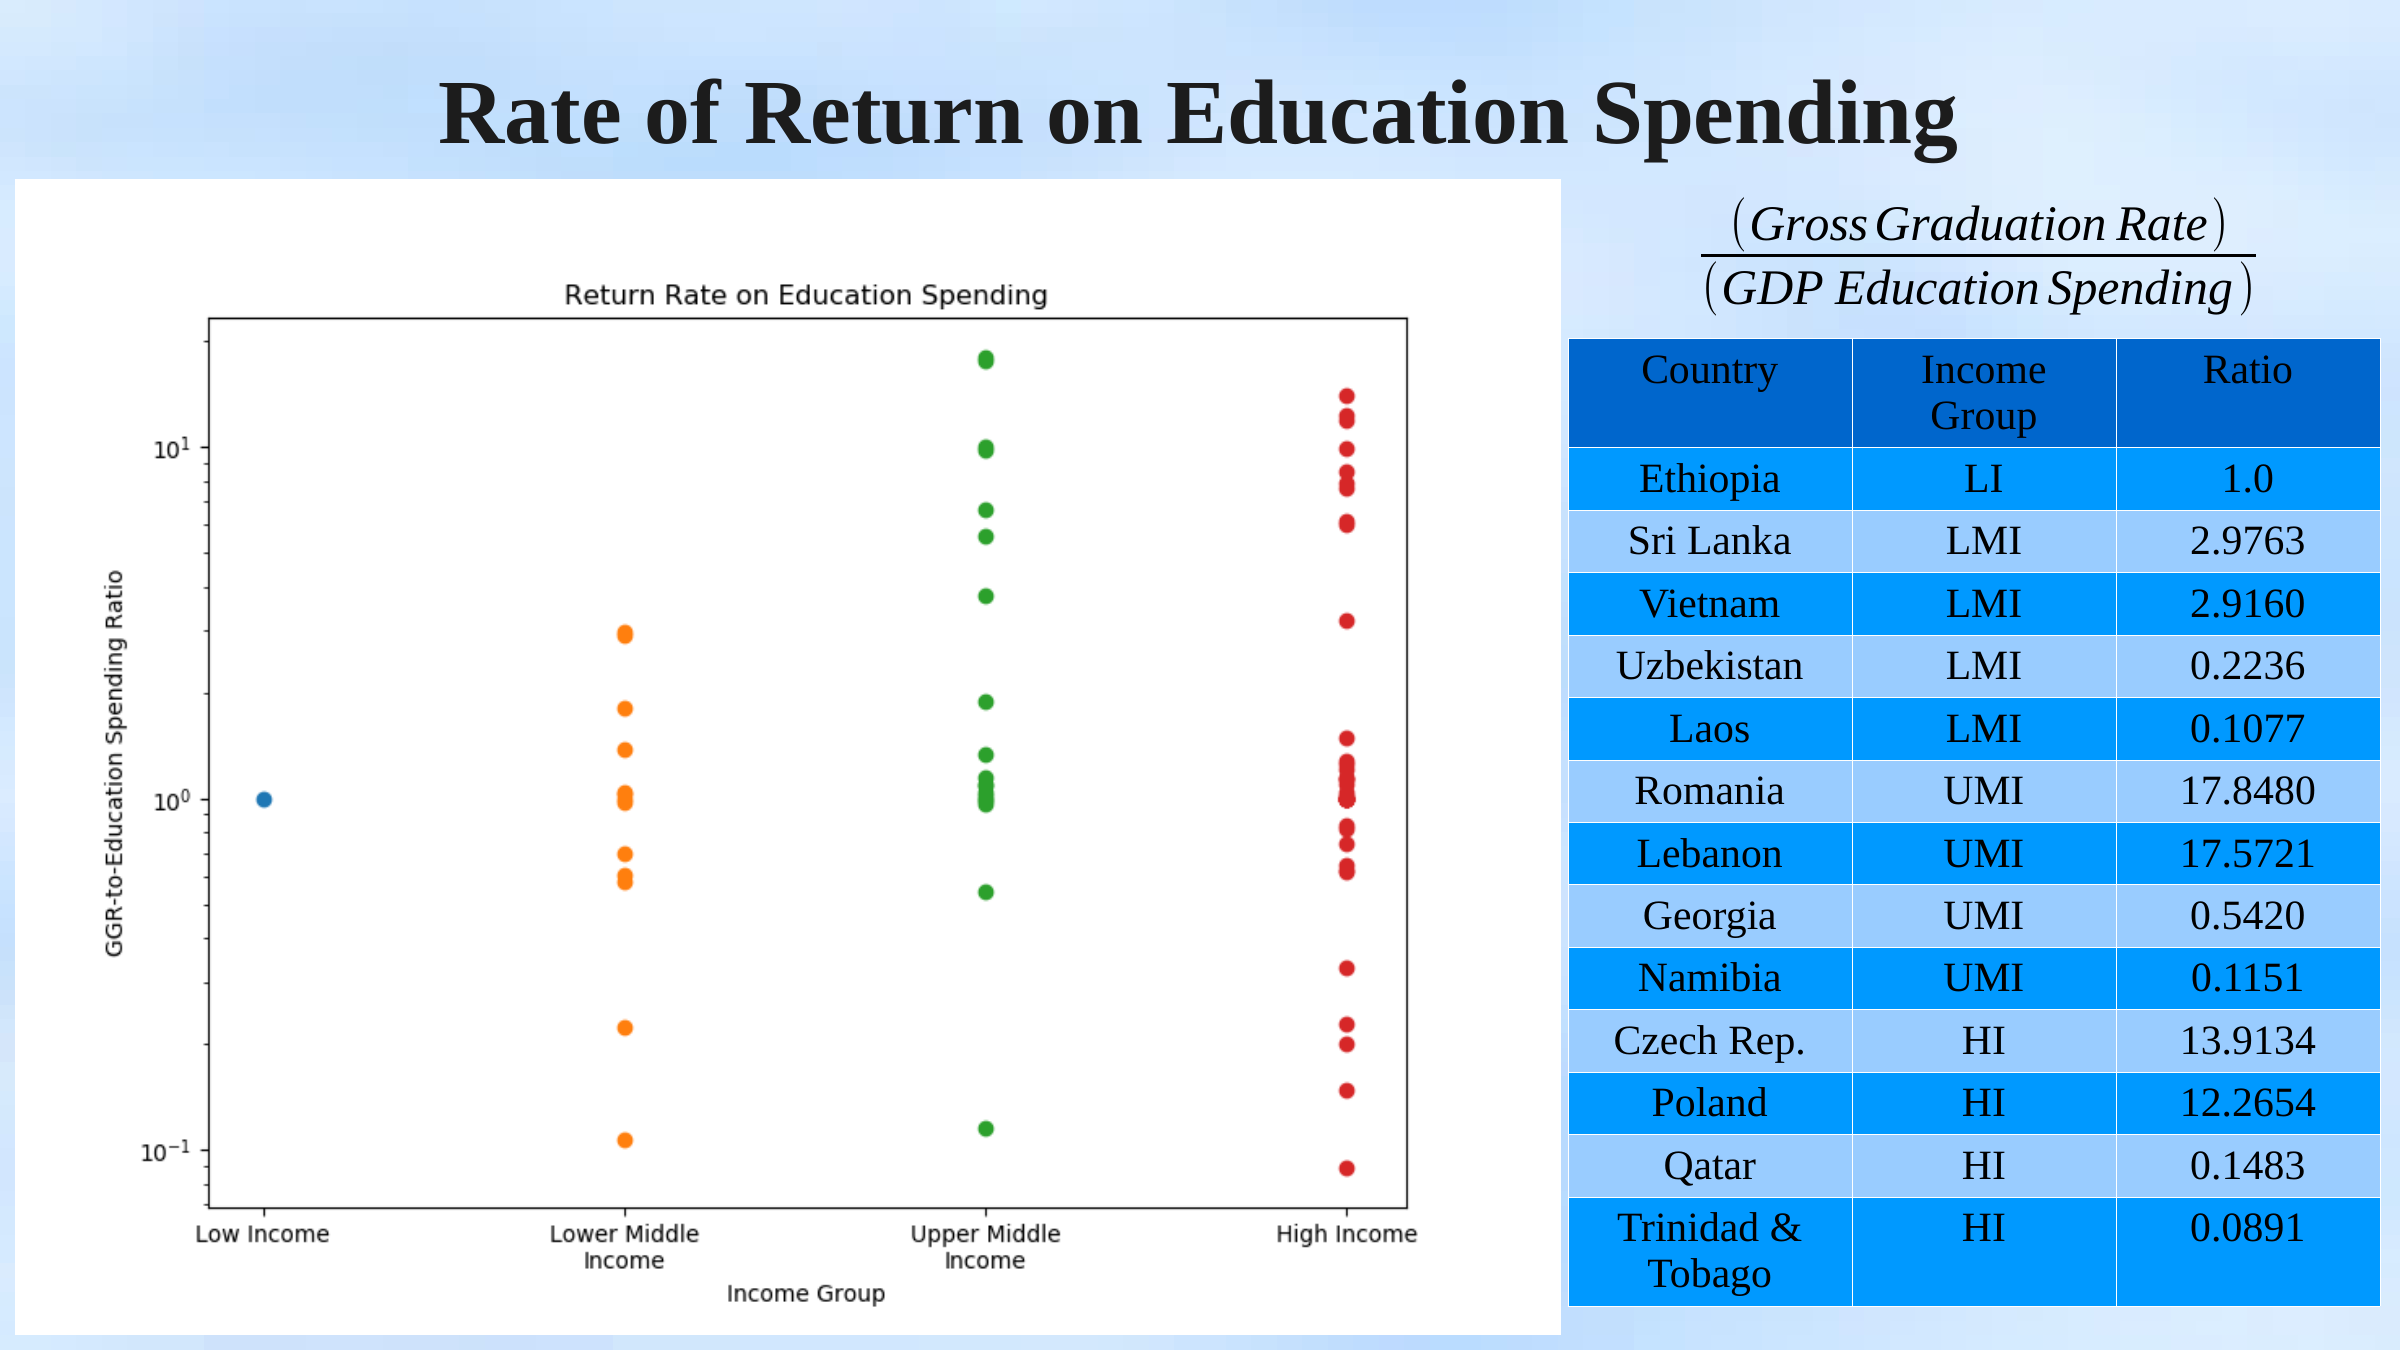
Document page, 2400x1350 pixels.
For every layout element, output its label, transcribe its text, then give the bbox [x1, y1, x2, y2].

table_cell Sri Lanka [1569, 511, 1852, 572]
table_header Country [1569, 339, 1852, 447]
table_cell HI [1853, 1073, 2116, 1134]
table_cell UMI [1853, 761, 2116, 822]
table_cell Ethiopia [1569, 448, 1852, 510]
table_cell Uzbekistan [1569, 636, 1852, 697]
table_cell LMI [1853, 573, 2116, 635]
table_cell 1.0 [2117, 448, 2380, 510]
table_cell LMI [1853, 636, 2116, 697]
table_cell 2.9160 [2117, 573, 2380, 635]
table_cell 12.2654 [2117, 1073, 2380, 1134]
table_cell Trinidad & Tobago [1569, 1198, 1852, 1306]
table_cell Qatar [1569, 1135, 1852, 1197]
title Rate of Return on Education Spending [120, 0, 2281, 226]
table_cell HI [1853, 1198, 2116, 1306]
table_cell 0.1483 [2117, 1135, 2380, 1197]
table_cell Namibia [1569, 948, 1852, 1009]
table_cell UMI [1853, 885, 2116, 947]
table_cell HI [1853, 1135, 2116, 1197]
table_cell LI [1853, 448, 2116, 510]
table_cell UMI [1853, 823, 2116, 884]
table_cell 17.5721 [2117, 823, 2380, 884]
table_cell Czech Rep. [1569, 1010, 1852, 1072]
table_header Ratio [2117, 339, 2380, 447]
table_cell 0.5420 [2117, 885, 2380, 947]
table_cell 0.0891 [2117, 1198, 2380, 1306]
table_cell Georgia [1569, 885, 1852, 947]
table_cell Laos [1569, 698, 1852, 760]
table_cell UMI [1853, 948, 2116, 1009]
table_cell 2.9763 [2117, 511, 2380, 572]
table_cell LMI [1853, 698, 2116, 760]
table_cell LMI [1853, 511, 2116, 572]
table_cell 17.8480 [2117, 761, 2380, 822]
table_cell HI [1853, 1010, 2116, 1072]
table_cell Lebanon [1569, 823, 1852, 884]
table_cell 0.1151 [2117, 948, 2380, 1009]
picture [0, 0, 2400, 1350]
table_cell 0.2236 [2117, 636, 2380, 697]
table_cell Vietnam [1569, 573, 1852, 635]
table_cell Romania [1569, 761, 1852, 822]
table_cell 0.1077 [2117, 698, 2380, 760]
table_header Income Group [1853, 339, 2116, 447]
chart [1693, 195, 2266, 317]
table_cell 13.9134 [2117, 1010, 2380, 1072]
table_cell Poland [1569, 1073, 1852, 1134]
